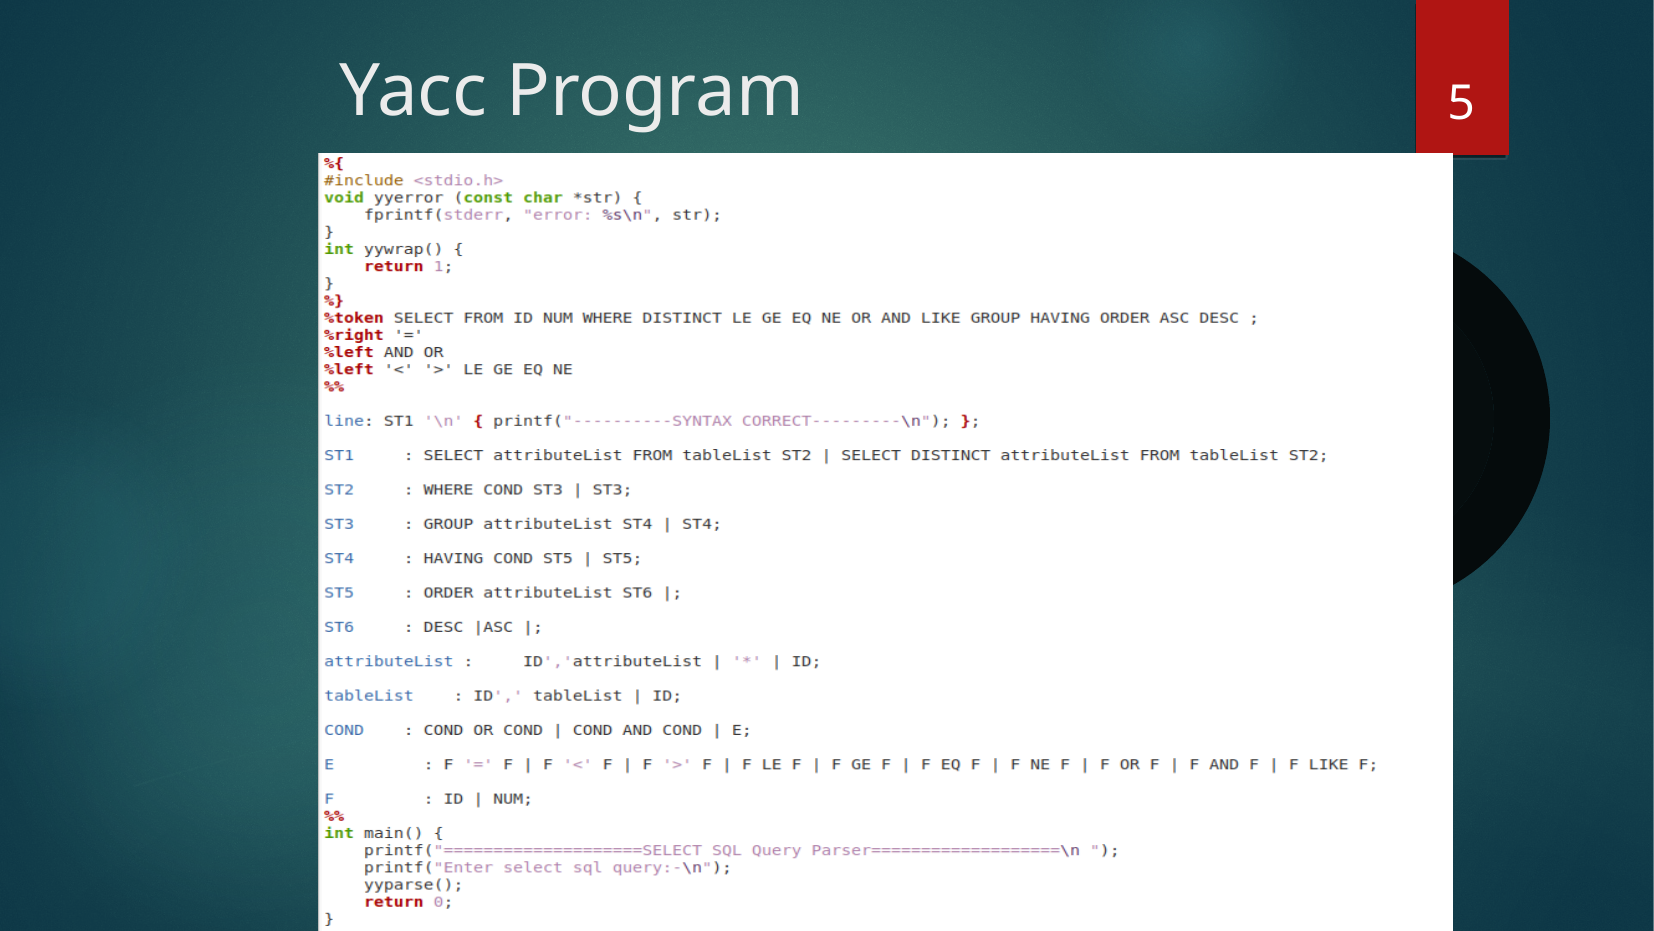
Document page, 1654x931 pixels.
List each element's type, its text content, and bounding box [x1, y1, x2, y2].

title Yacc Program [324, 35, 1654, 190]
picture [318, 153, 1453, 931]
